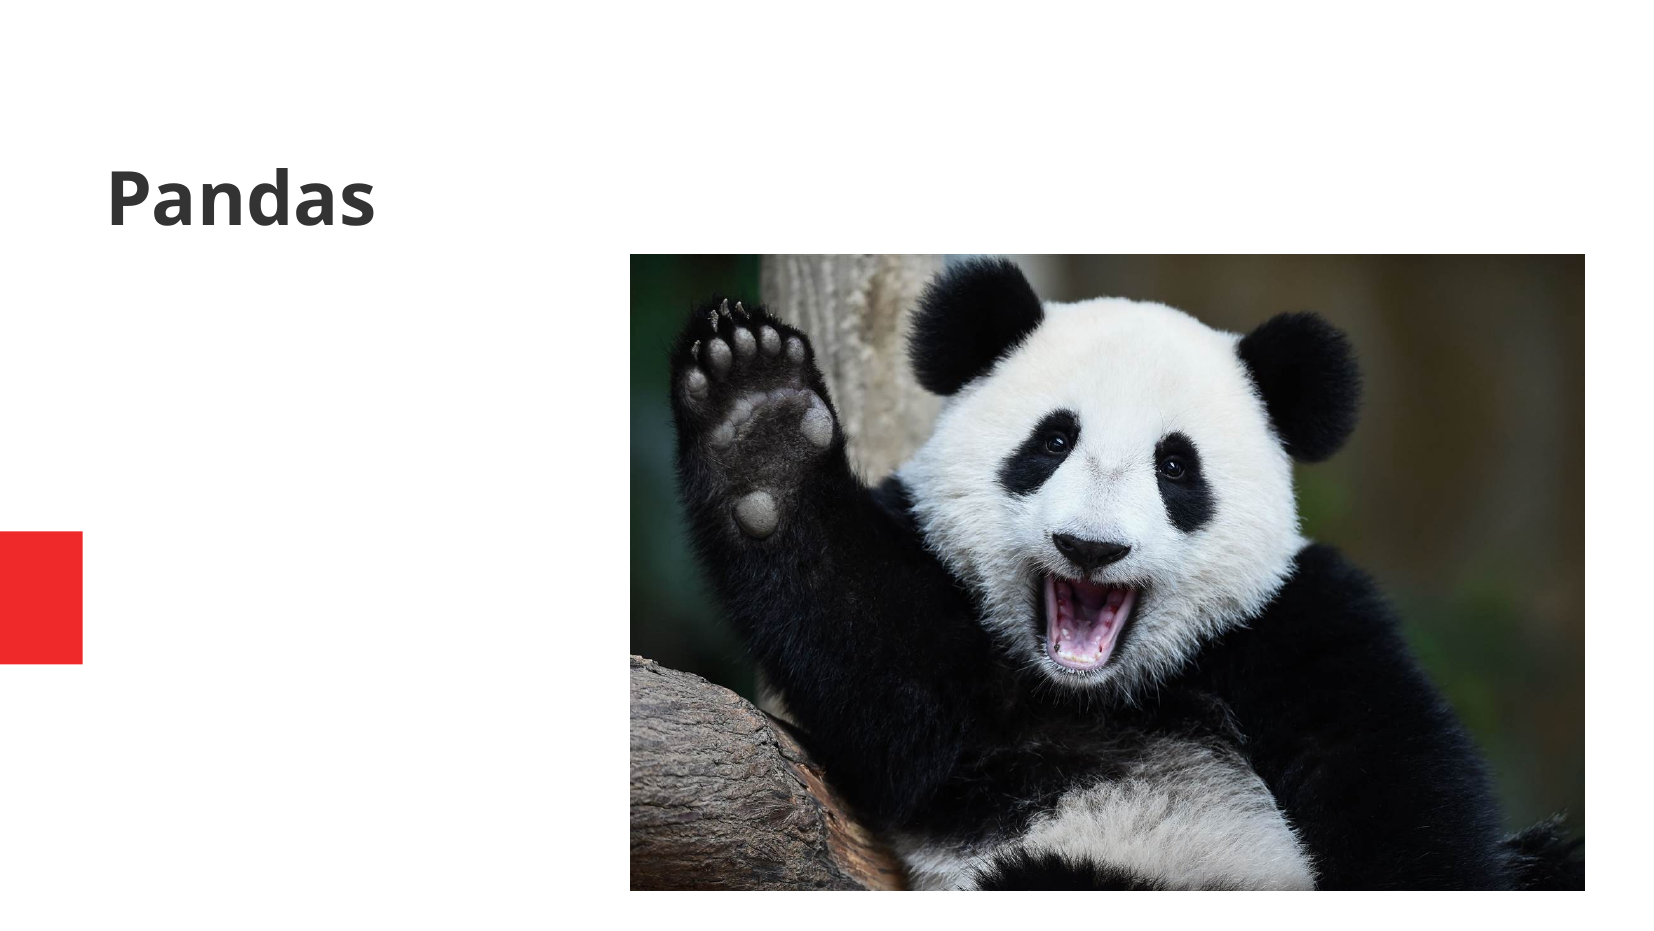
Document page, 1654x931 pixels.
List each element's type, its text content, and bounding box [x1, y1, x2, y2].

title Pandas [105, 107, 1511, 286]
picture [630, 254, 1585, 891]
